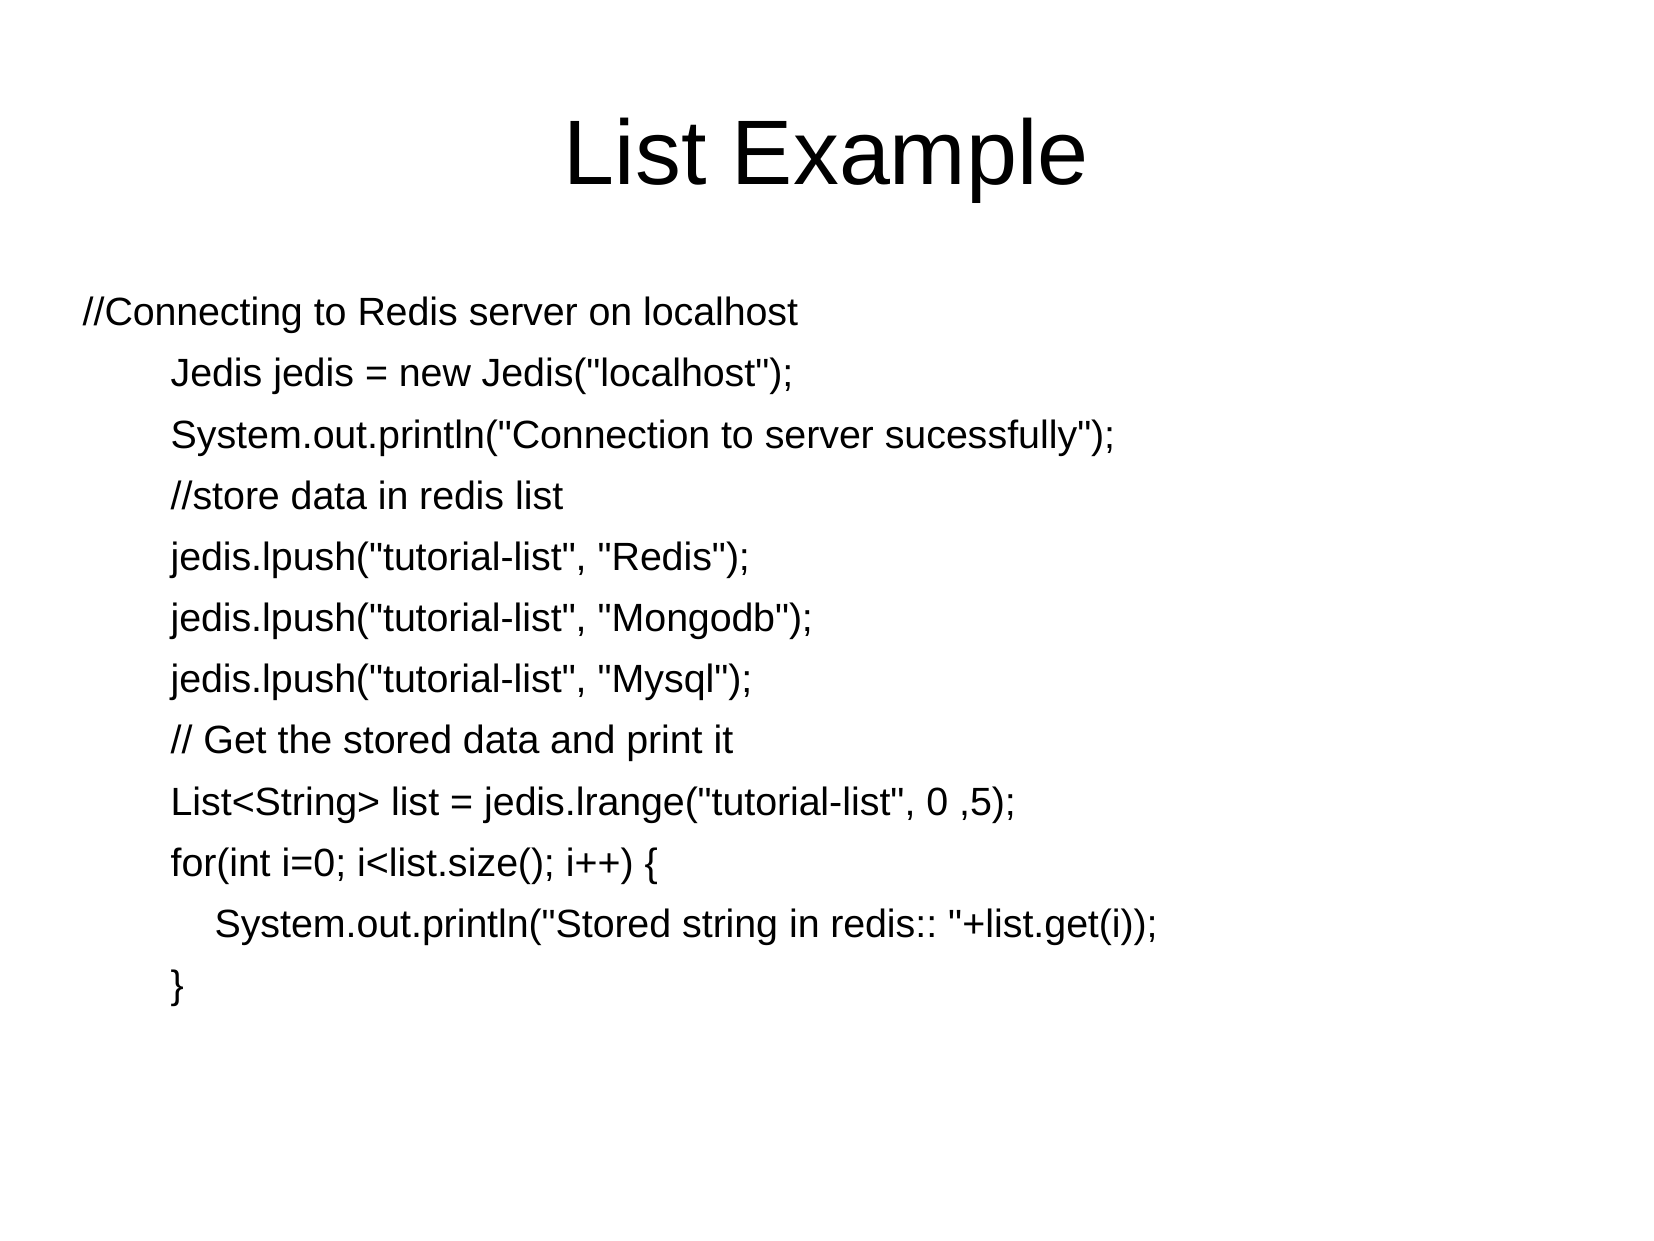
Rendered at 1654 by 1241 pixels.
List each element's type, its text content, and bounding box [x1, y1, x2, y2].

list //Connecting to Redis server on localhost Jedis jedis = new Jedis("localhost"); System.out.println("Connection to server sucessfully"); //store data in redis list jedis.lpush("tutorial-list", "Redis"); jedis.lpush("tutorial-list", "Mongodb"); jedis.lpush("tutorial-list", "Mysql"); // Get the stored data and print it List<String> list = jedis.lrange("tutorial-list", 0 ,5); for(int i=0; i<list.size(); i++) { System.out.println("Stored string in redis:: "+list.get(i)); } [82, 290, 1571, 1010]
title List Example [82, 49, 1571, 257]
